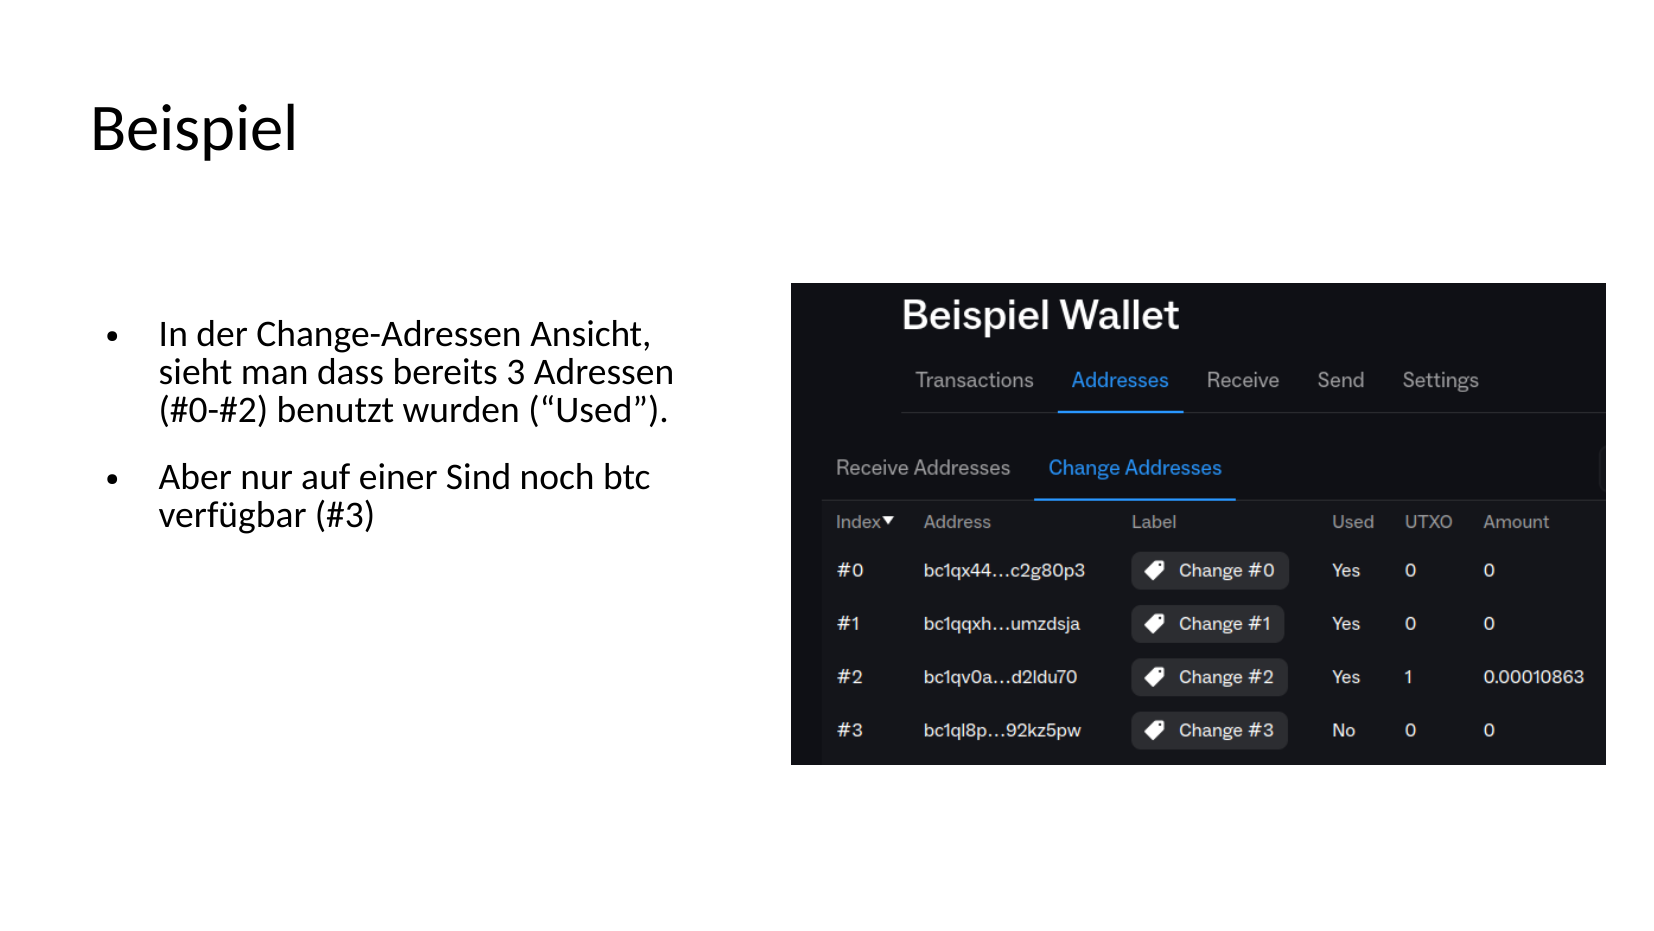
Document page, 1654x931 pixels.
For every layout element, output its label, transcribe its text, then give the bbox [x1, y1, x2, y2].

list In der Change-Adressen Ansicht, sieht man dass bereits 3 Adressen (#0-#2) benutzt wurden (“Used”). Aber nur auf einer Sind noch btc verfügbar (#3) [87, 251, 735, 931]
title Beispiel [90, 33, 1410, 234]
picture [791, 283, 1606, 766]
